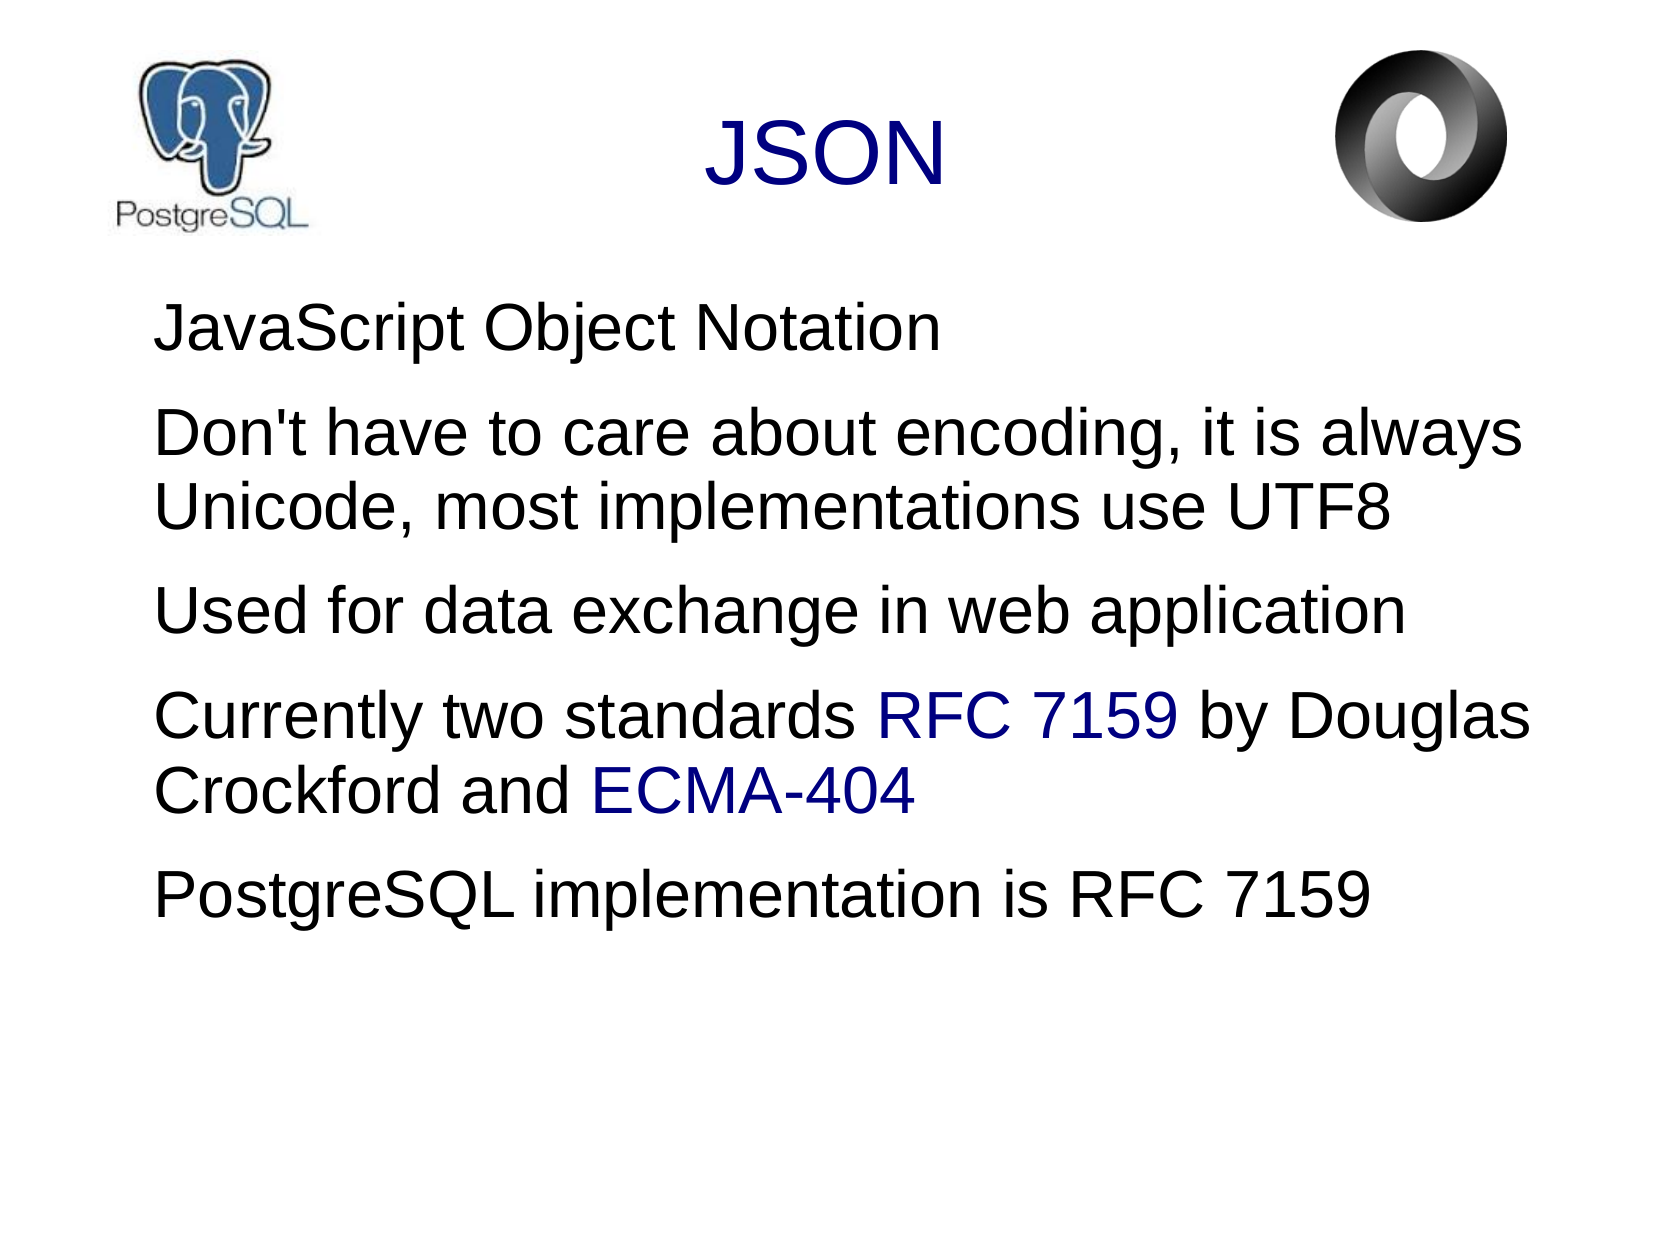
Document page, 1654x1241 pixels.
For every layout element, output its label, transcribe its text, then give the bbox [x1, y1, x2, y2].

picture [1335, 50, 1507, 222]
picture [58, 50, 356, 237]
title JSON [82, 49, 1571, 257]
list JavaScript Object Notation Don't have to care about encoding, it is always Unicode, most implementations use UTF8 Used for data exchange in web application Currently two standards RFC 7159 by Douglas Crockford and ECMA-404 PostgreSQL implementation is RFC 7159 [82, 290, 1538, 1010]
